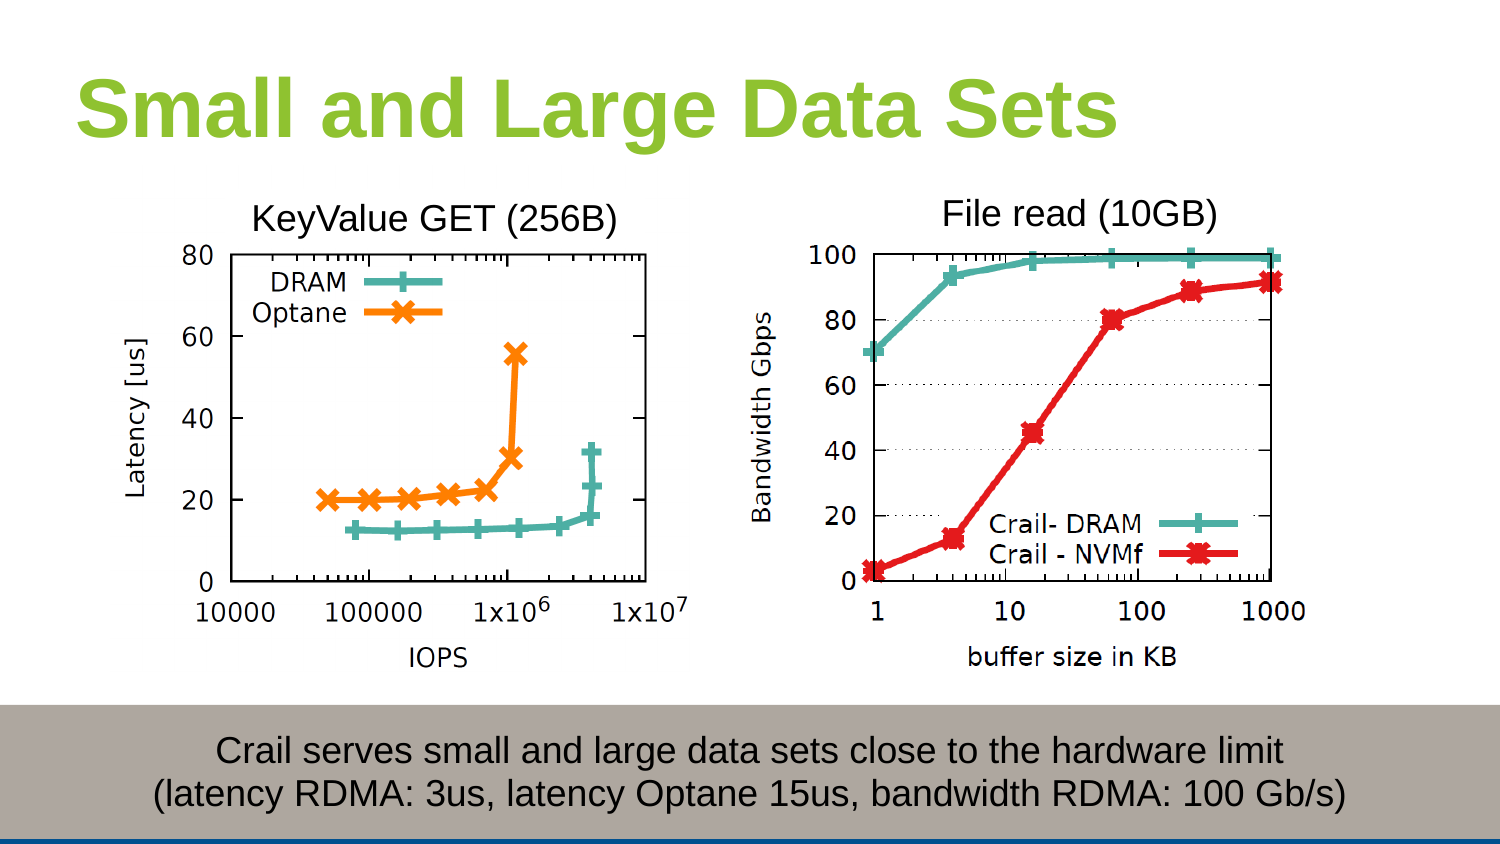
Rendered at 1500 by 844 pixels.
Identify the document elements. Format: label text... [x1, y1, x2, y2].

title Small and Large Data Sets [60, 33, 1441, 175]
text_box Crail serves small and large data sets close to the hardware limit (latency RDMA: 3us, latency Optane 15us, bandwidth RDMA: 100 Gb/s) [0, 704, 1500, 839]
text_box KeyValue GET (256B) [225, 189, 646, 249]
text_box File read (10GB) [870, 183, 1291, 243]
picture [110, 165, 690, 672]
picture [737, 165, 1315, 672]
